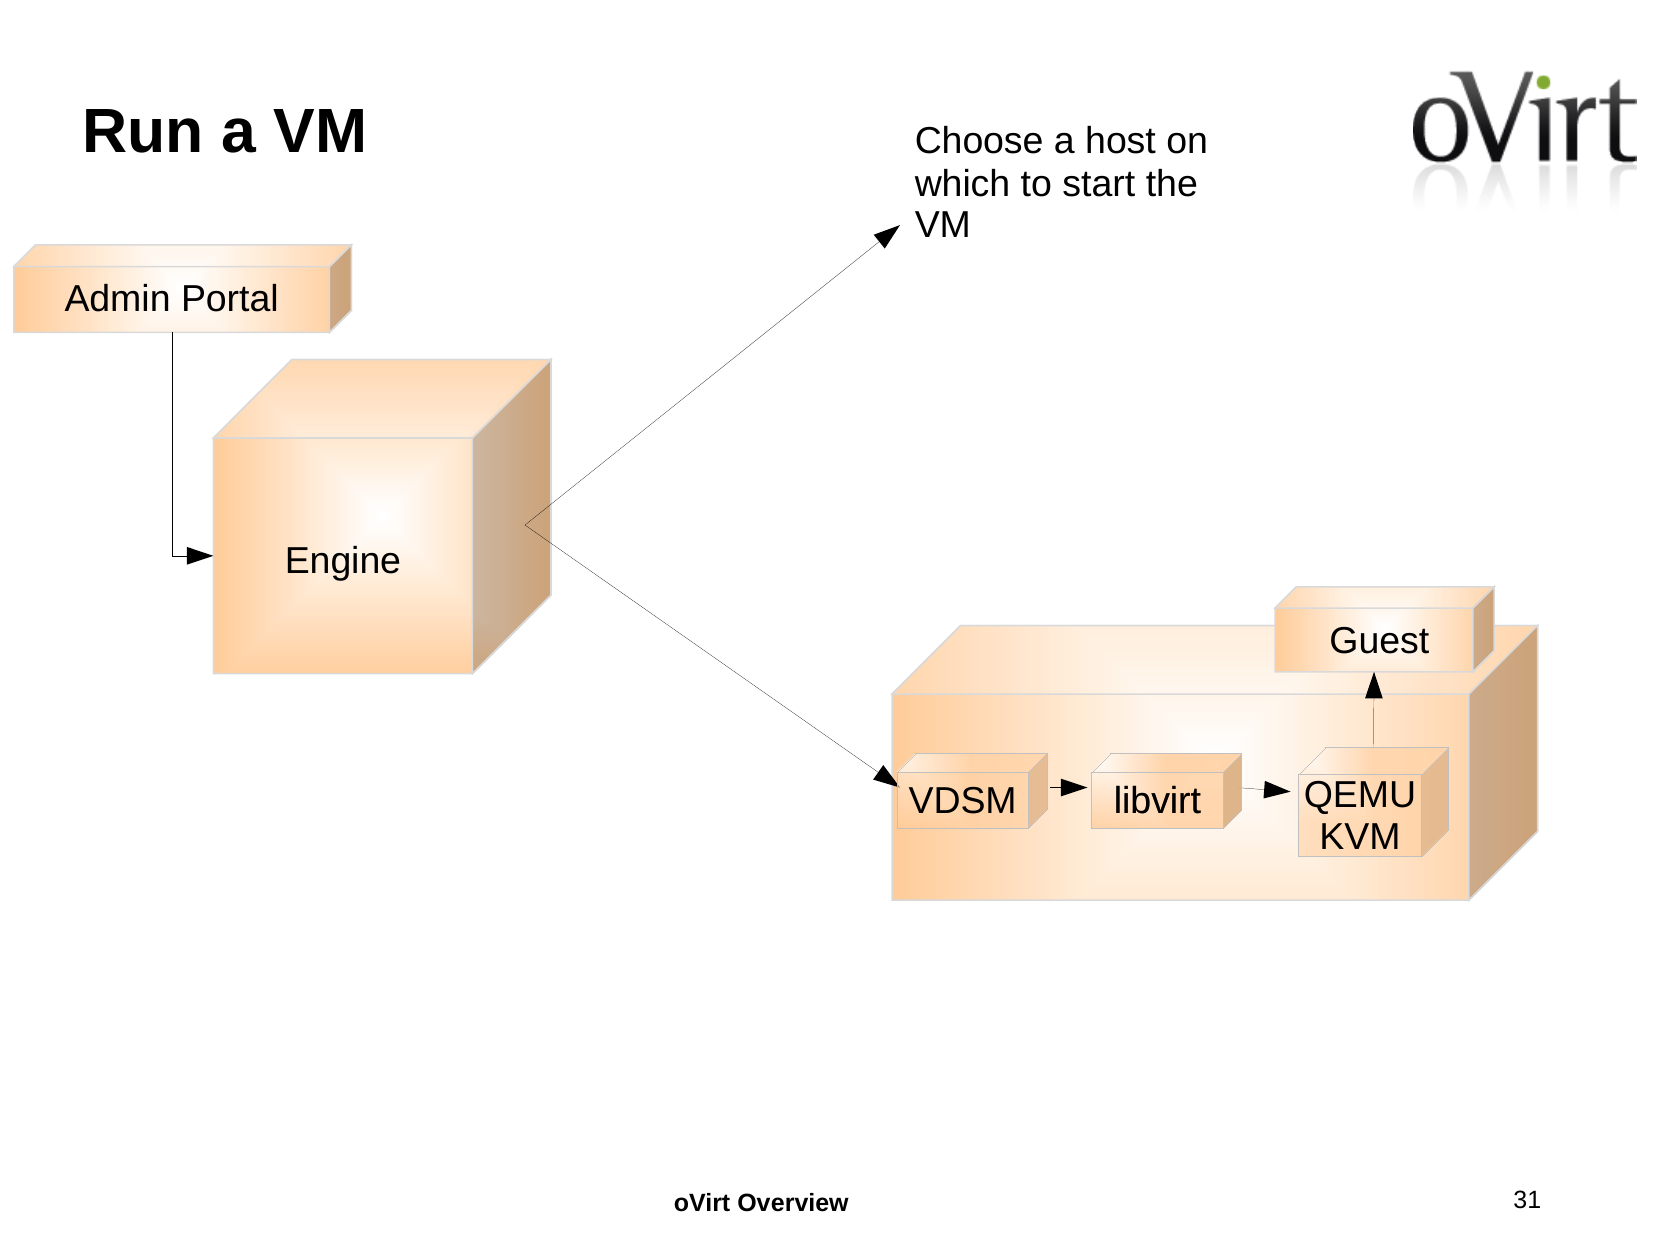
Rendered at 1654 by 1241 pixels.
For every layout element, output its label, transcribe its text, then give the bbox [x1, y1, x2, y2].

text_box Engine [213, 439, 472, 674]
text_box libvirt [1091, 773, 1223, 829]
text_box VDSM [897, 773, 1028, 829]
picture [1571, 63, 1637, 212]
title Run a VM [82, 37, 1571, 226]
text_box [892, 625, 1538, 901]
text_box Admin Portal [13, 267, 329, 333]
text_box QEMU KVM [1298, 775, 1421, 857]
text_box Choose a host on which to start the VM [900, 112, 1238, 254]
text_box Guest [1275, 609, 1472, 672]
